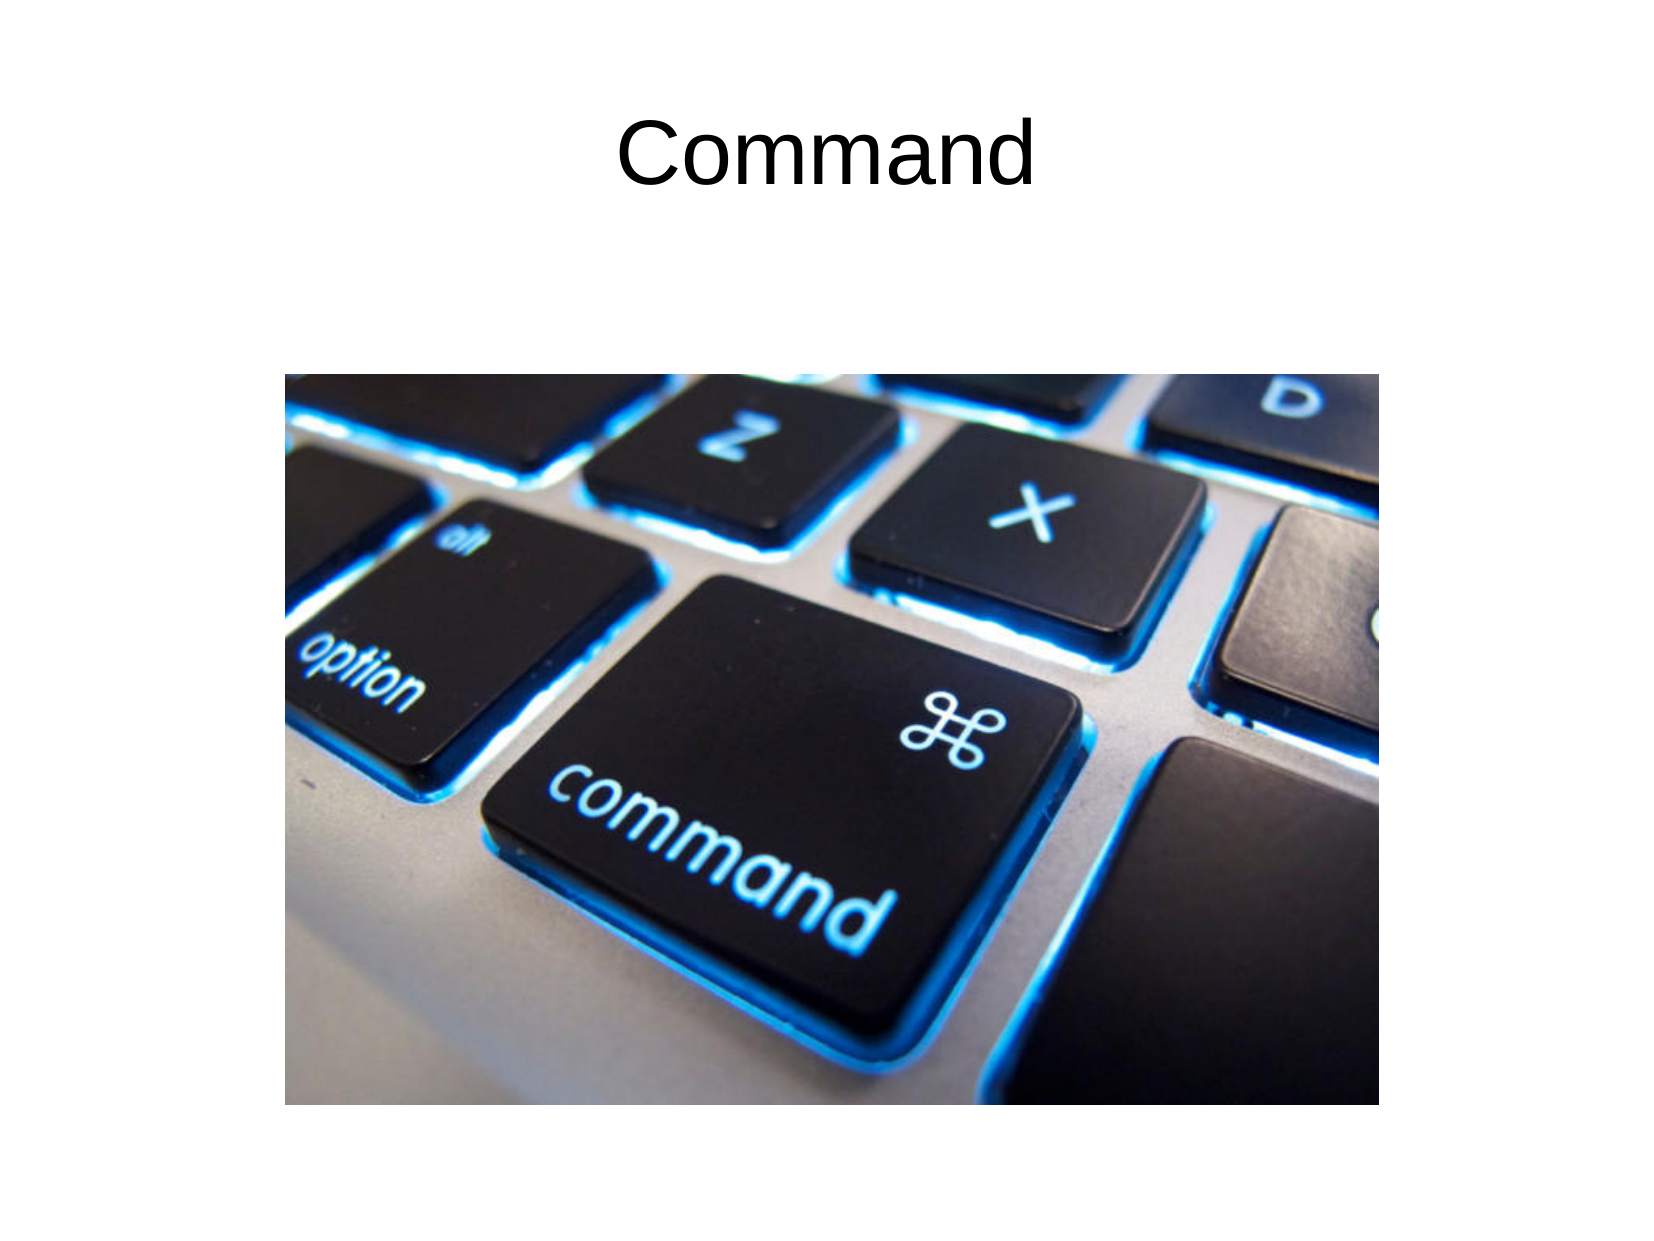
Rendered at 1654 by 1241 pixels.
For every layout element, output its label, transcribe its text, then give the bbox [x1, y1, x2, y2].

picture [285, 374, 1379, 1105]
title Command [82, 49, 1571, 257]
